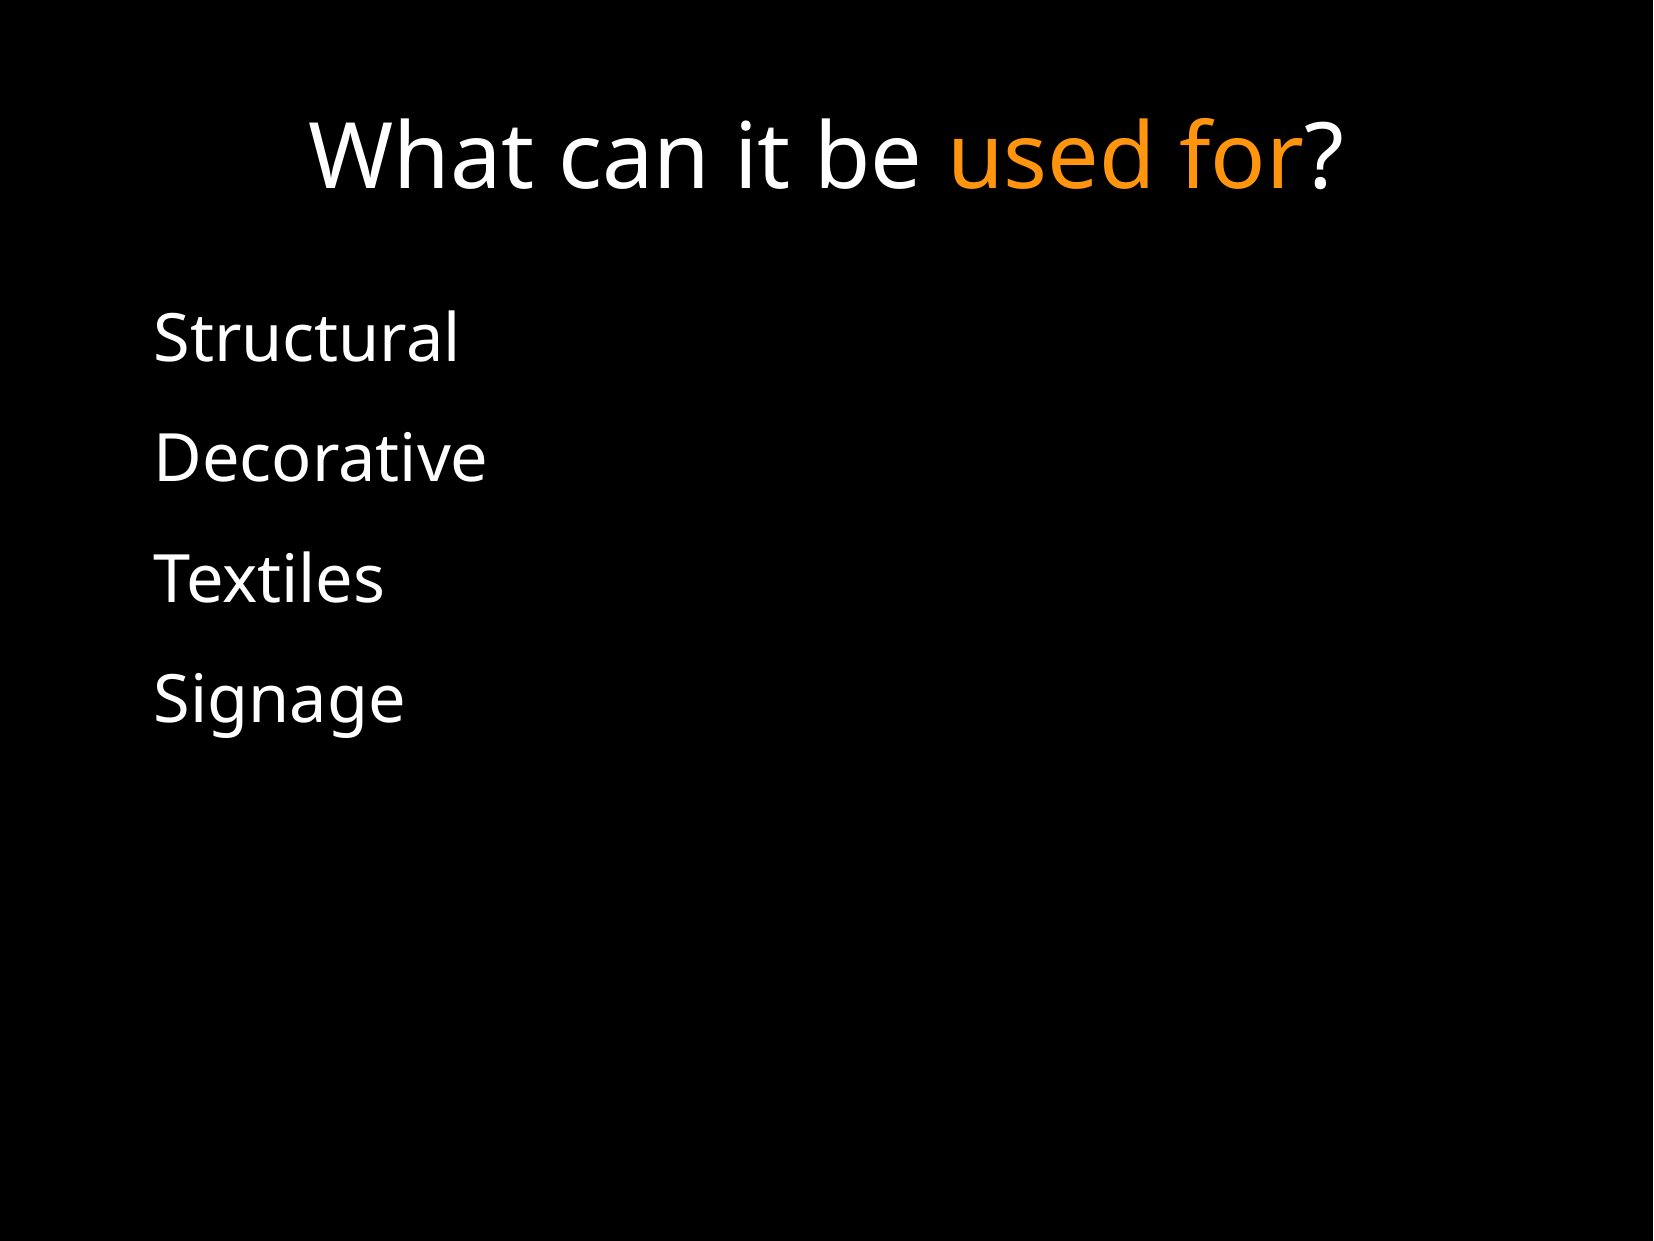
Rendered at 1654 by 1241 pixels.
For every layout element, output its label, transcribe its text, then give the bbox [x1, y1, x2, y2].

list Structural Decorative Textiles Signage [82, 290, 1571, 1010]
title What can it be used for? [82, 49, 1571, 257]
